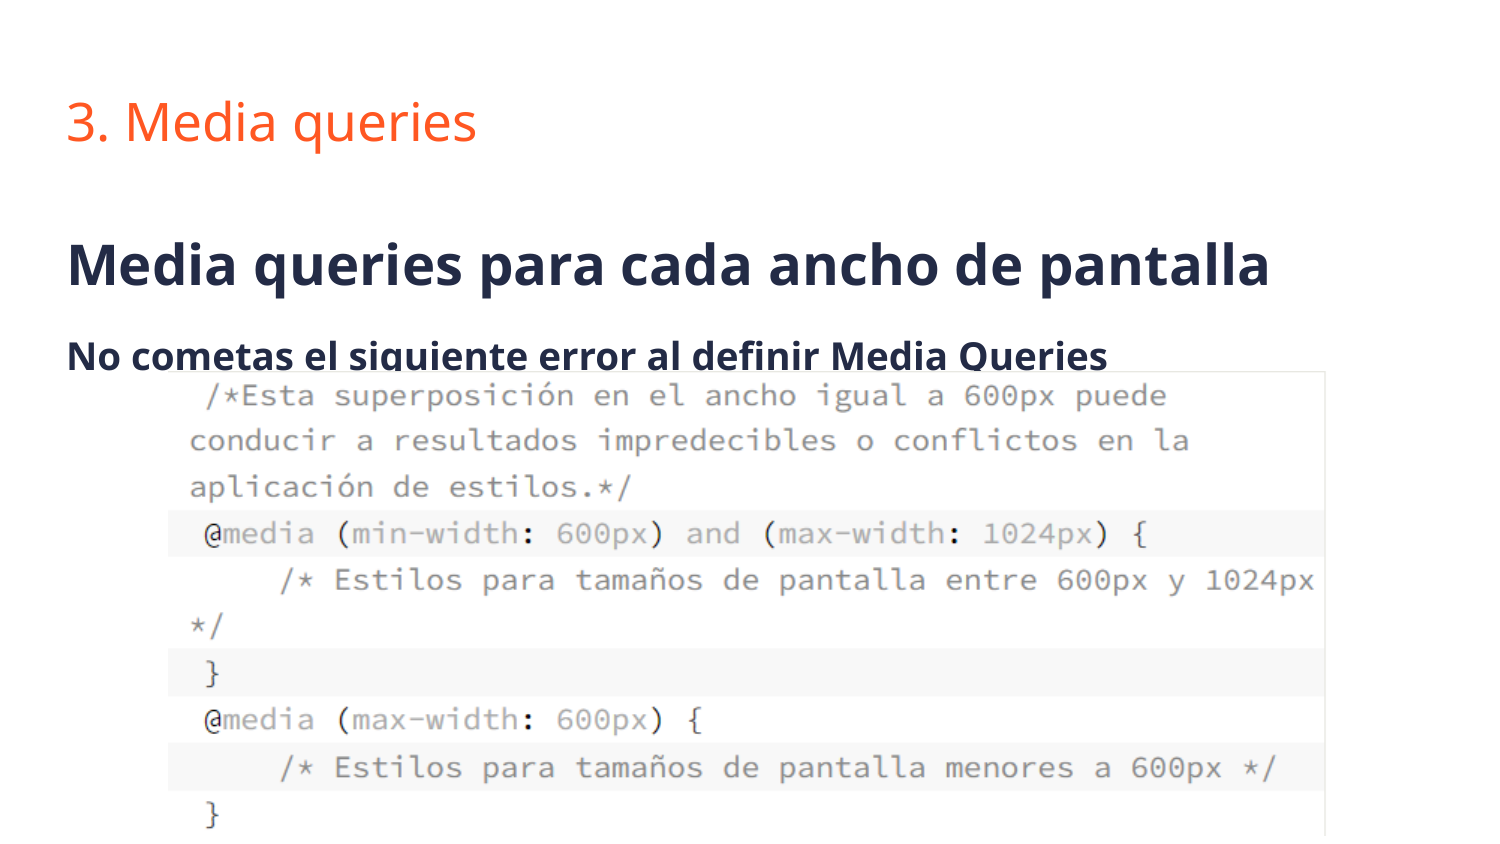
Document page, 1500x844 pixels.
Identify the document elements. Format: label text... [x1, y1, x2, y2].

title 3. Media queries [51, 72, 1449, 167]
picture [168, 371, 1332, 836]
list Media queries para cada ancho de pantalla No cometas el siguiente error al definir Media Queries [51, 189, 1449, 757]
